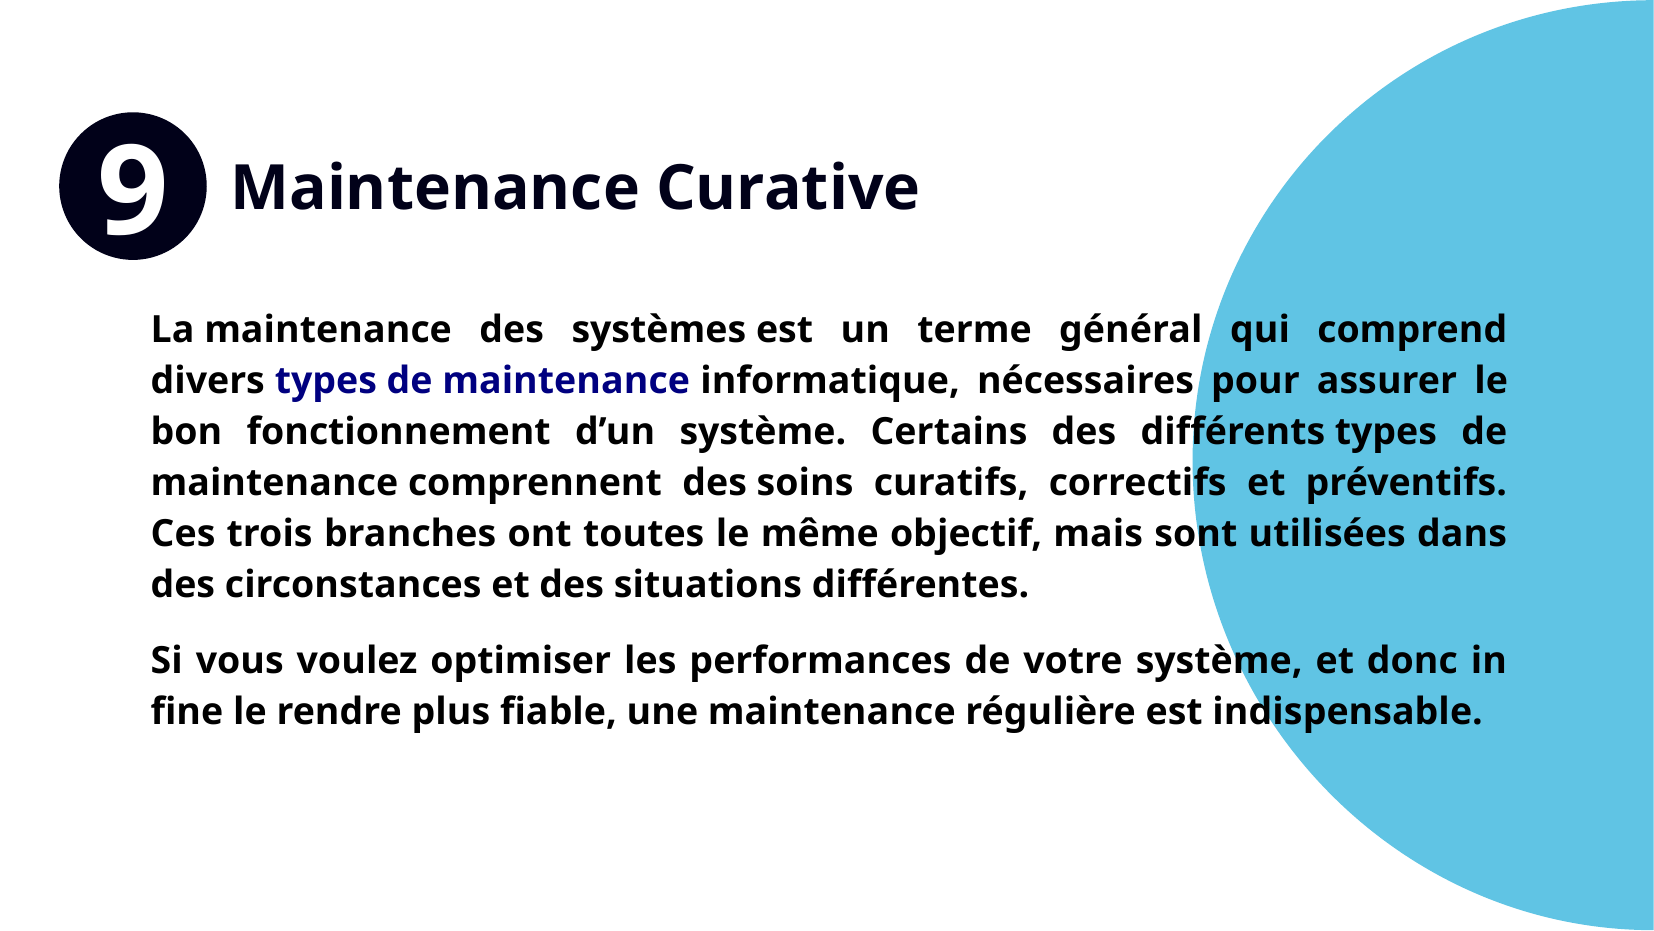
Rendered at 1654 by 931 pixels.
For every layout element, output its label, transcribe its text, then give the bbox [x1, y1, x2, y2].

text_box La maintenance des systèmes est un terme général qui comprend divers types de maintenance informatique, nécessaires pour assurer le bon fonctionnement d’un système. Certains des différents types de maintenance comprennent des soins curatifs, correctifs et préventifs. Ces trois branches ont toutes le même objectif, mais sont utilisées dans des circonstances et des situations différentes. Si vous voulez optimiser les performances de votre système, et donc in fine le rendre plus fiable, une maintenance régulière est indispensable. [135, 295, 1524, 744]
text_box 9 [59, 112, 207, 260]
text_box Maintenance Curative [182, 135, 975, 243]
